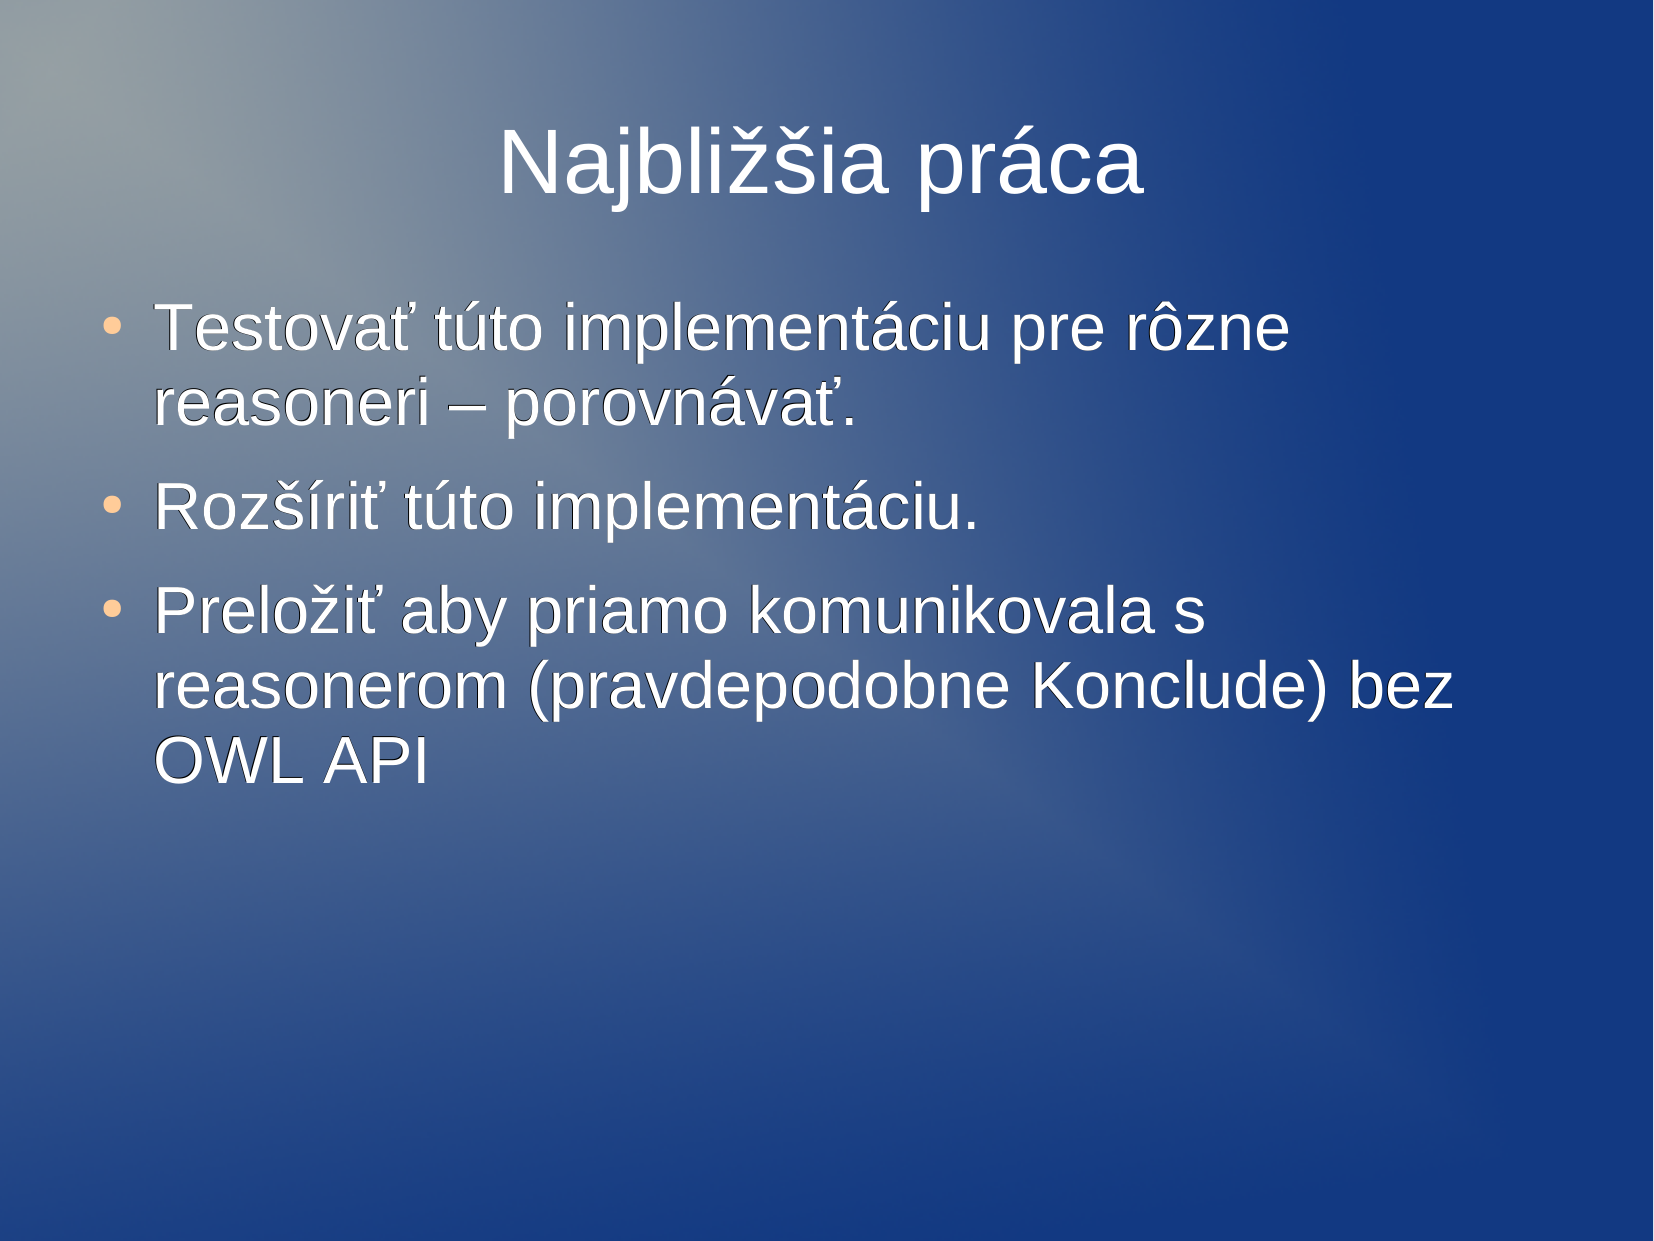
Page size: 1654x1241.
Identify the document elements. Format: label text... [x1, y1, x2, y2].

list Testovať túto implementáciu pre rôzne reasoneri – porovnávať. Rozšíriť túto implementáciu. Preložiť aby priamo komunikovala s reasonerom (pravdepodobne Konclude) bez OWL API [82, 290, 1571, 1109]
title Najbližšia práca [77, 58, 1565, 266]
picture [0, 0, 1654, 1241]
